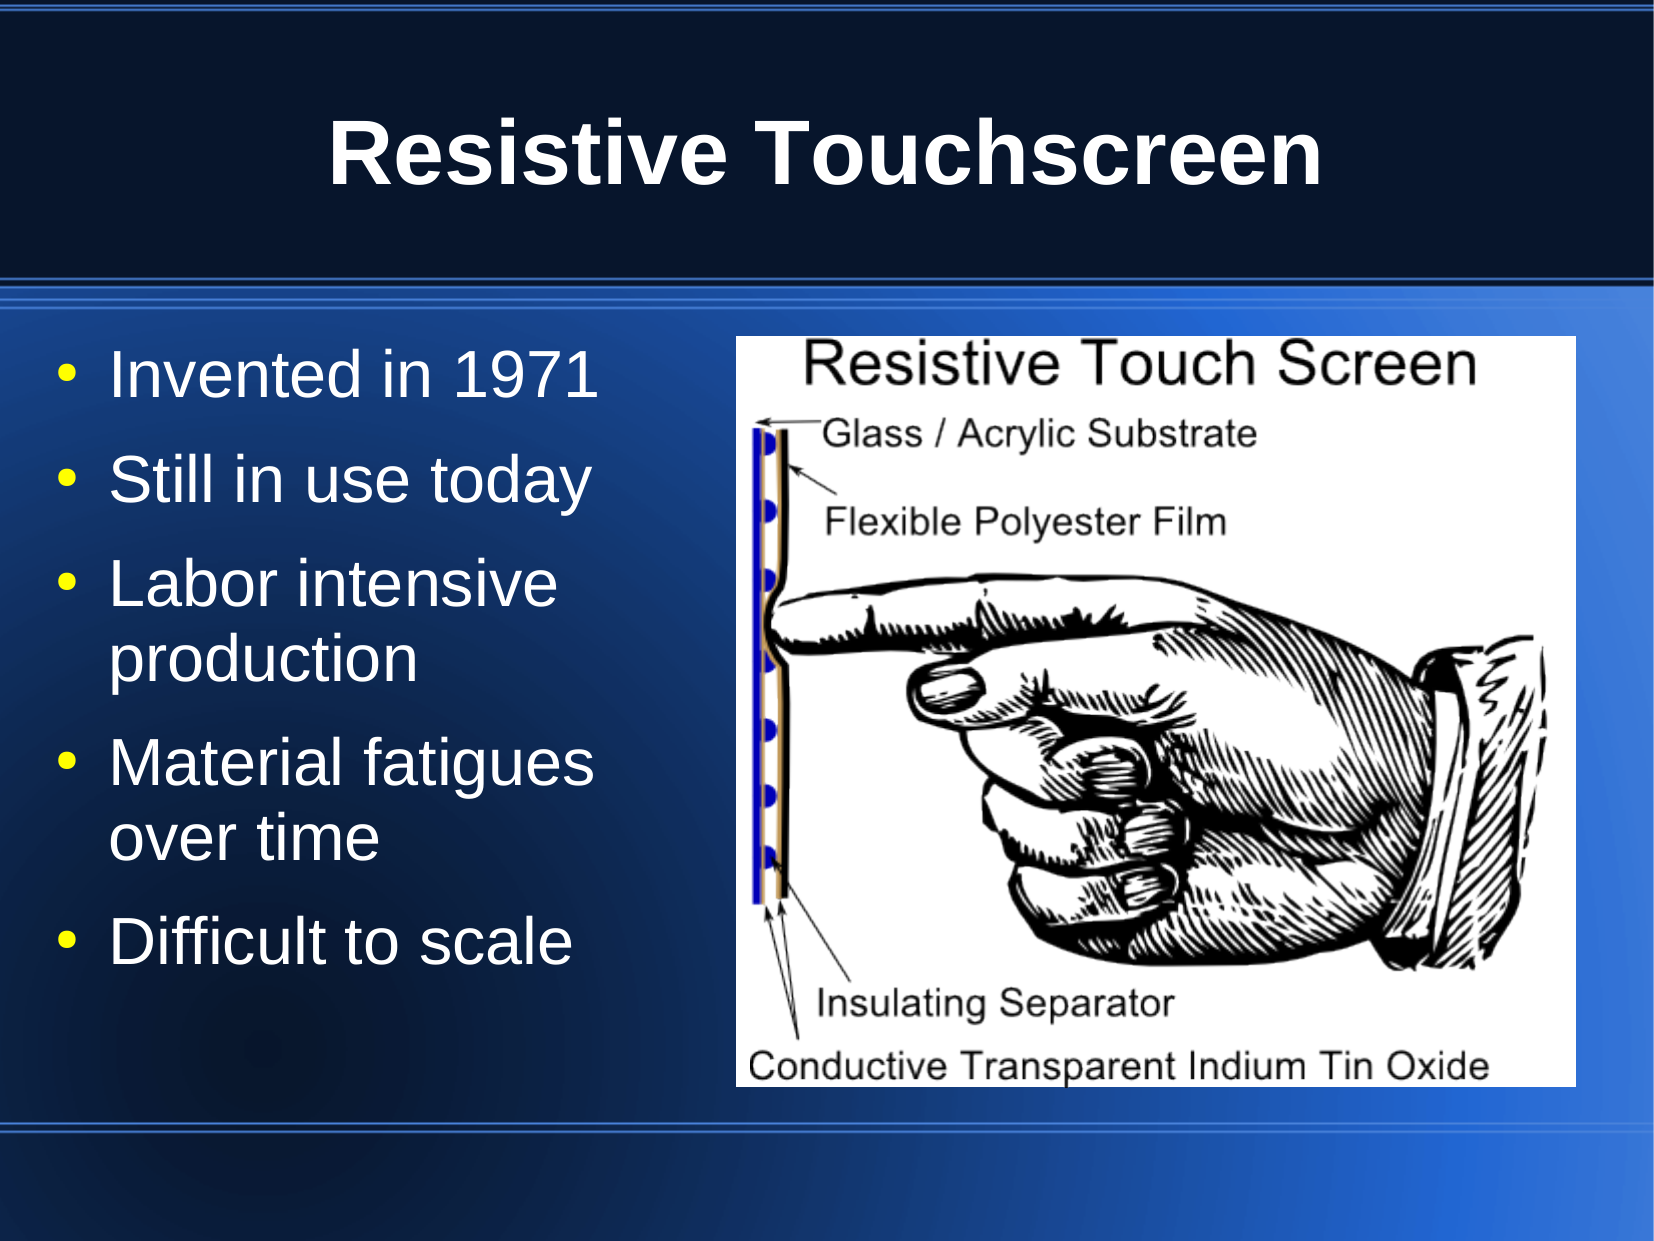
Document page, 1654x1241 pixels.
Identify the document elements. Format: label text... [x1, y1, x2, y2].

picture [0, 0, 1654, 1241]
text_box [736, 336, 750, 1087]
list Invented in 1971 Still in use today Labor intensive production Material fatigues over time Difficult to scale [37, 337, 713, 1025]
title Resistive Touchscreen [82, 49, 1571, 257]
